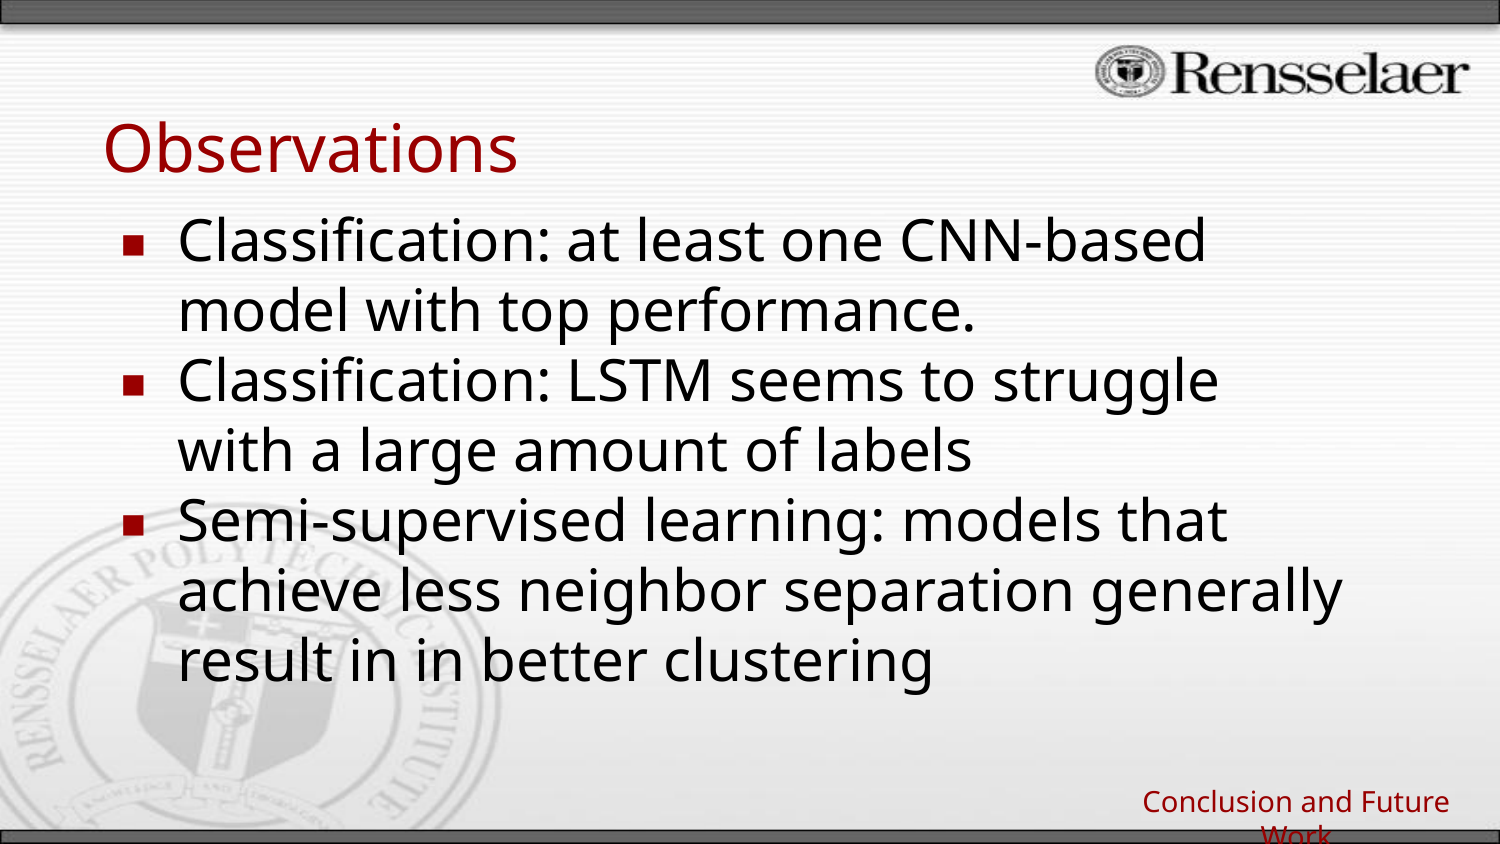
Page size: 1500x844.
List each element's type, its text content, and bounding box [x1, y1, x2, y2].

picture [1291, 833, 1300, 844]
list Classification: at least one CNN-based model with top performance. Classification: LSTM seems to struggle with a large amount of labels Semi-supervised learning: models that achieve less neighbor separation generally result in in better clustering [87, 187, 1369, 769]
picture [0, 0, 1500, 844]
picture [1270, 830, 1277, 844]
title Observations [87, 102, 1413, 188]
text_box Conclusion and Future Work [1092, 768, 1500, 816]
